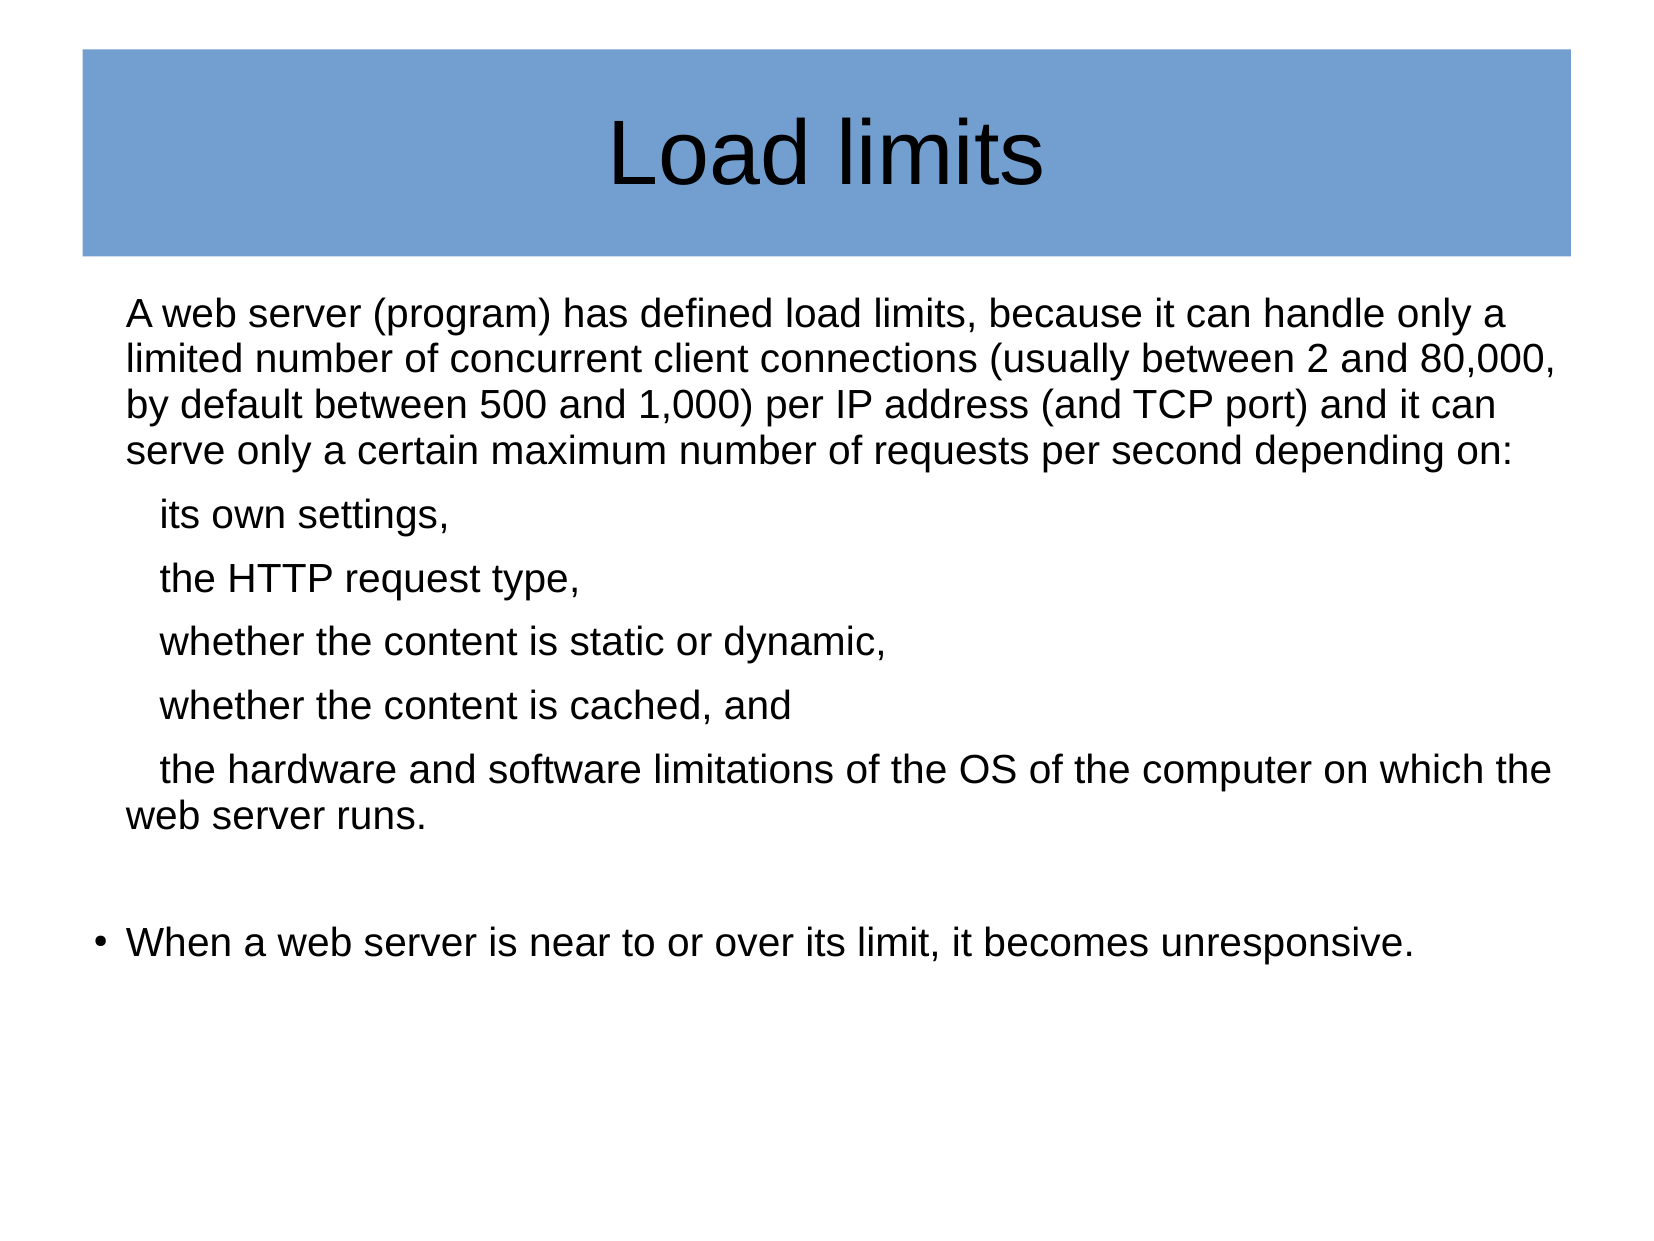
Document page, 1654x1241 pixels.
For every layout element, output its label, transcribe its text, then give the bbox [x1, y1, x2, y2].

title Load limits [82, 49, 1571, 257]
list A web server (program) has defined load limits, because it can handle only a limited number of concurrent client connections (usually between 2 and 80,000, by default between 500 and 1,000) per IP address (and TCP port) and it can serve only a certain maximum number of requests per second depending on: its own settings, the HTTP request type, whether the content is static or dynamic, whether the content is cached, and the hardware and software limitations of the OS of the computer on which the web server runs. When a web server is near to or over its limit, it becomes unresponsive. [82, 290, 1571, 1010]
